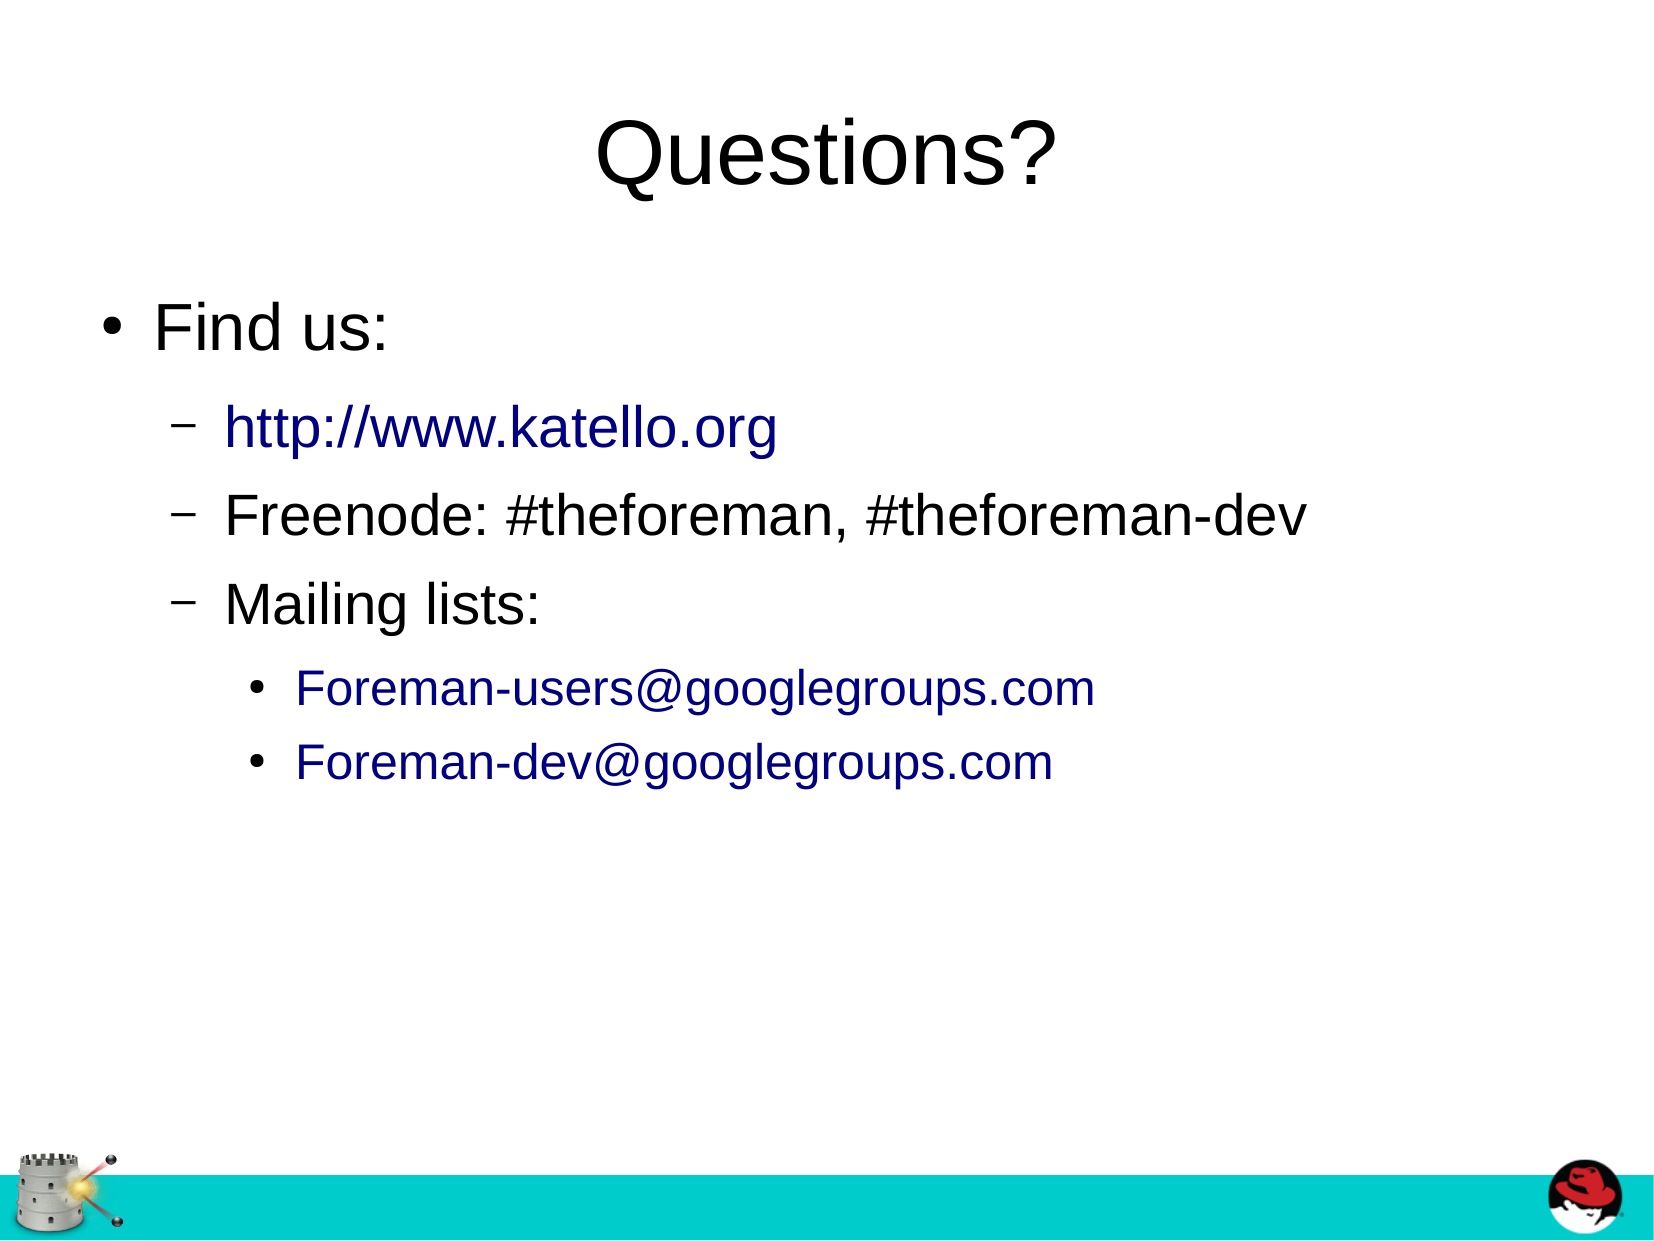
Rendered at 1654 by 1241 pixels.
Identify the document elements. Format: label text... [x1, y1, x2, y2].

title Questions? [82, 49, 1571, 257]
picture [1547, 1157, 1630, 1235]
picture [5, 1138, 130, 1241]
list Find us: http://www.katello.org Freenode: #theforeman, #theforeman-dev Mailing lists: Foreman-users@googlegroups.com Foreman-dev@googlegroups.com [82, 290, 1571, 1010]
